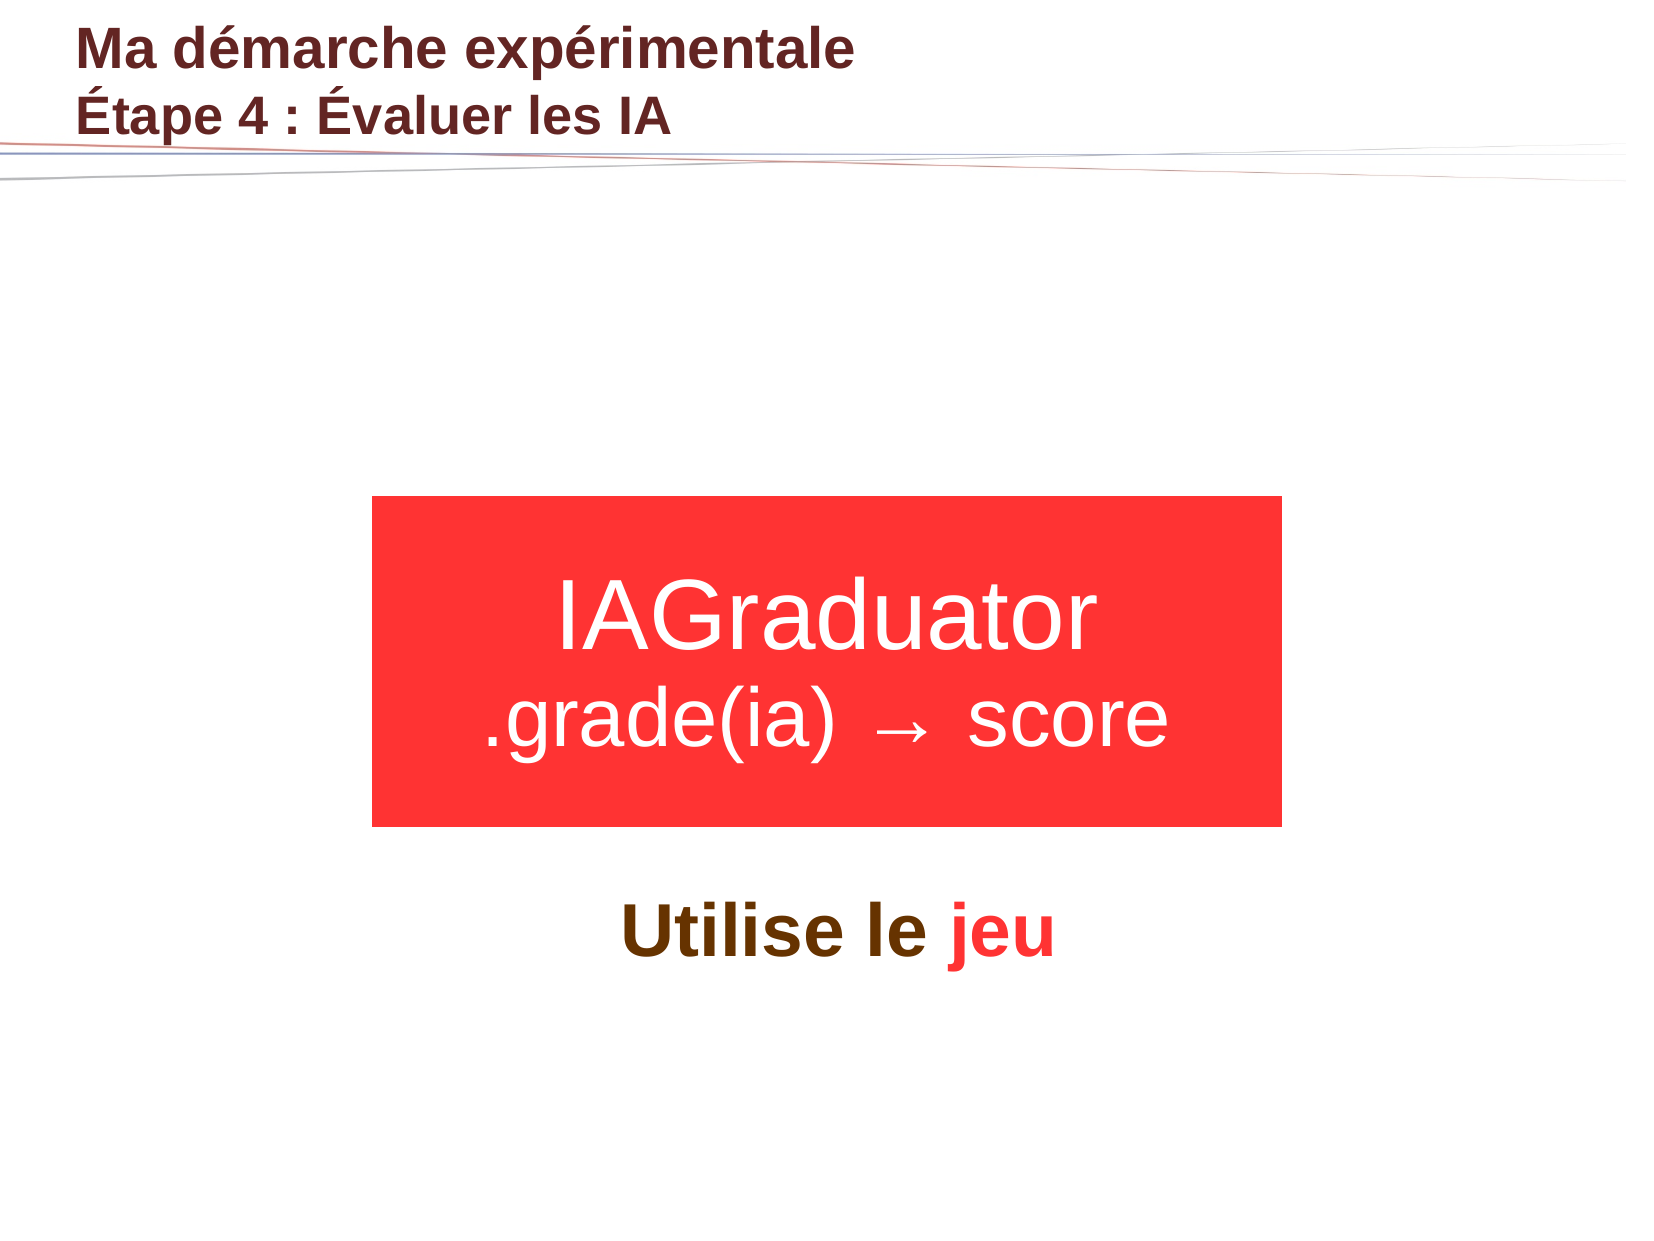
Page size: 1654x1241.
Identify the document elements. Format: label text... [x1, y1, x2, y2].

text_box Utilise le jeu [605, 881, 1073, 984]
title Ma démarche expérimentale Étape 4 : Évaluer les IA [0, 10, 934, 129]
text_box IAGraduator .grade(ia) → score [372, 496, 1282, 827]
picture [0, 133, 1626, 208]
